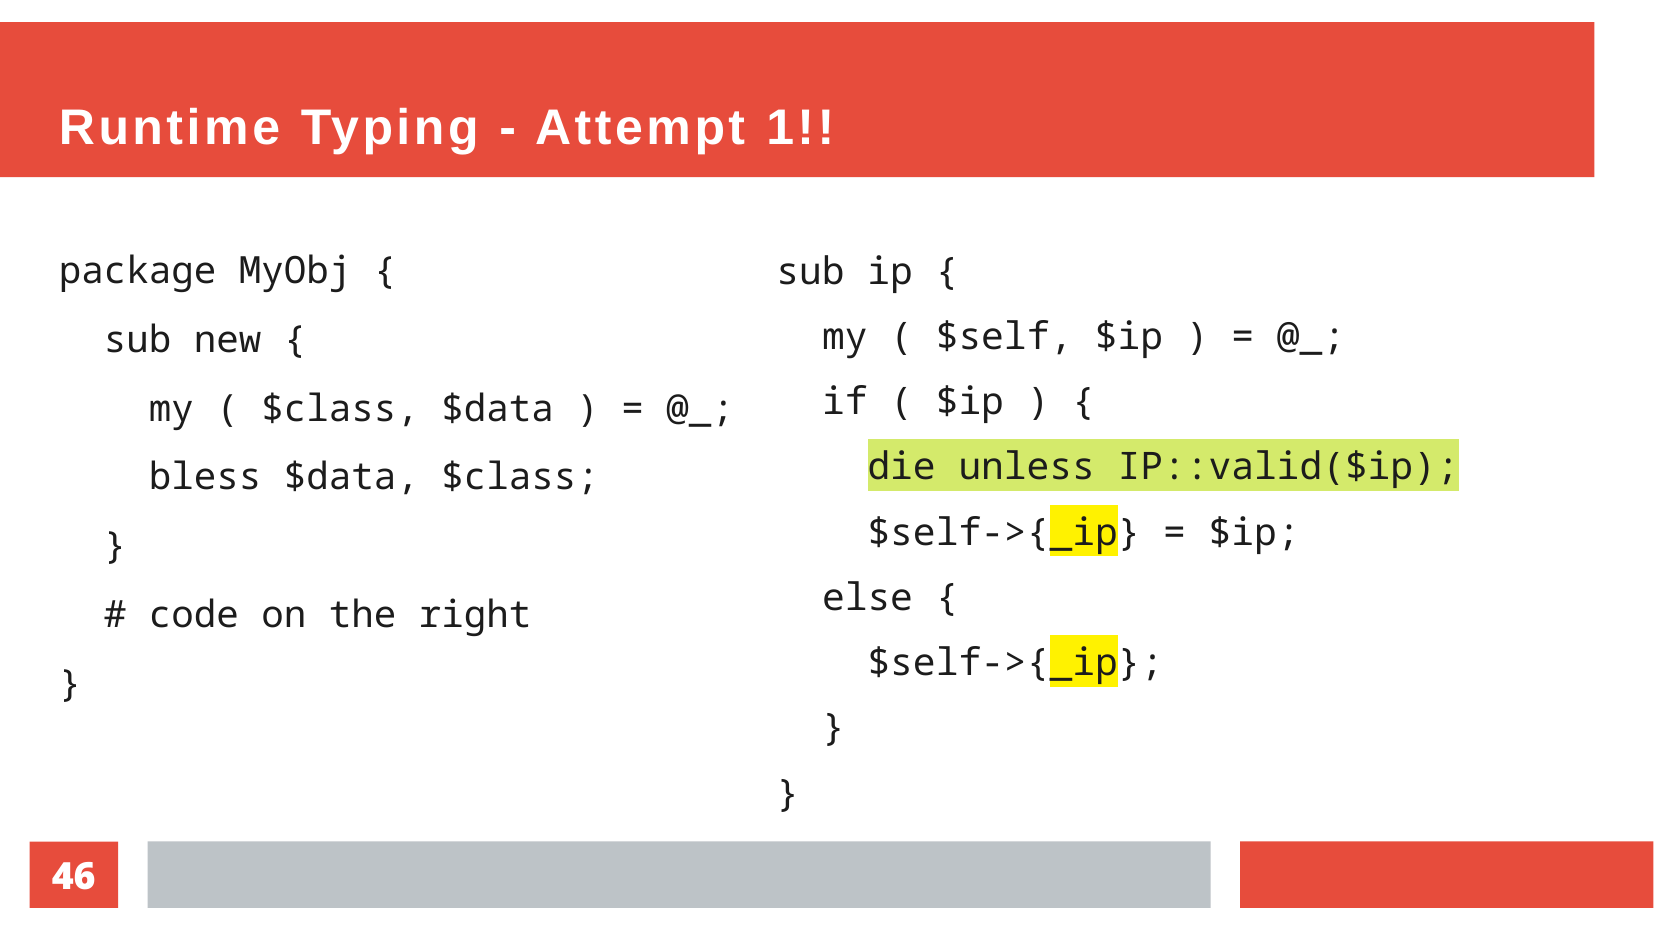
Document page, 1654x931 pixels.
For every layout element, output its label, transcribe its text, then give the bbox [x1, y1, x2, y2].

title Runtime Typing - Attempt 1!! [59, 44, 1595, 156]
list sub ip { my ( $self, $ip ) = @_; if ( $ip ) { die unless IP::valid($ip); $self->{_ip} = $ip; else { $self->{_ip}; } } [776, 243, 1639, 820]
list package MyObj { sub new { my ( $class, $data ) = @_; bless $data, $class; } # code on the right } [59, 243, 776, 820]
